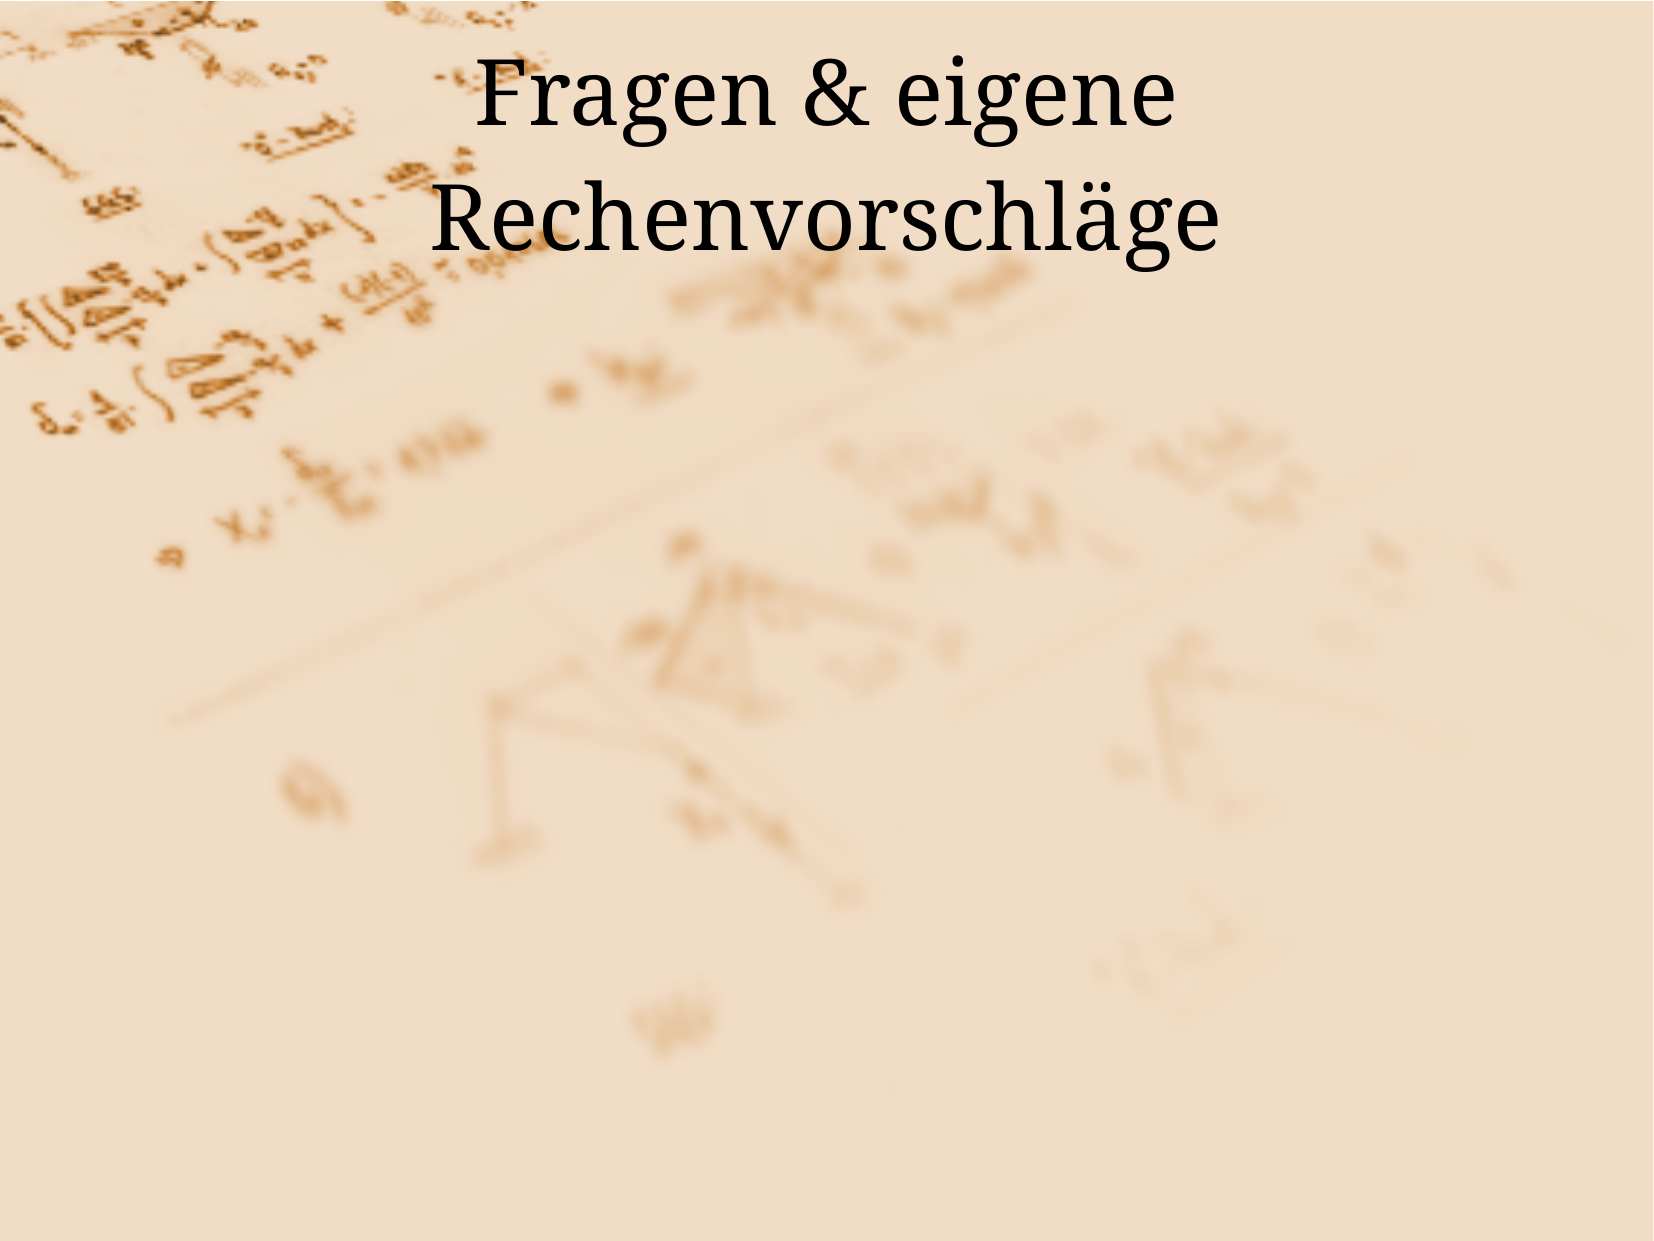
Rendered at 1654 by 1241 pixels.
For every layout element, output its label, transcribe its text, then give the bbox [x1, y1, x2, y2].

picture [0, 1, 1654, 1241]
title Fragen & eigene Rechenvorschläge [82, 49, 1571, 257]
